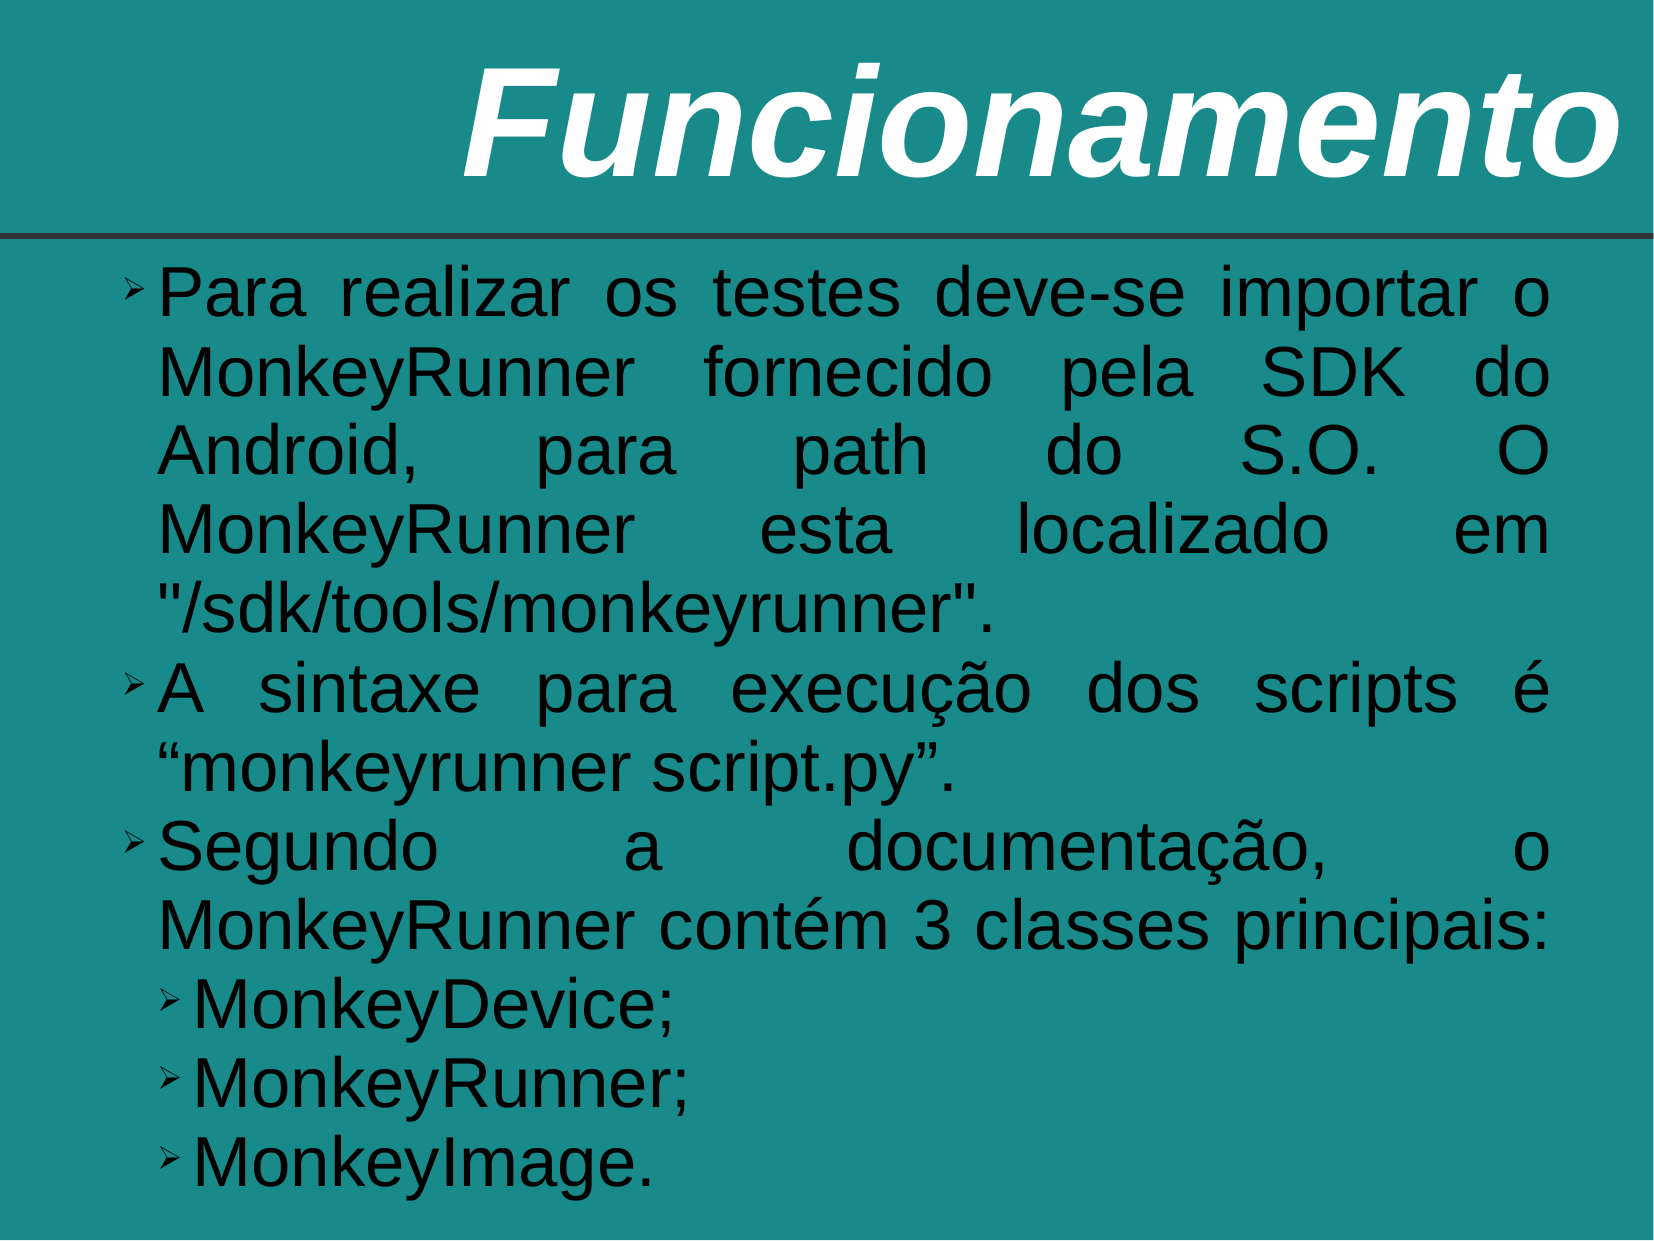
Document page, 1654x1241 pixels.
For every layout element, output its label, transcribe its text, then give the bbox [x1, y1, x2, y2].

text_box [0, 0, 1654, 233]
text_box [0, 239, 1654, 1241]
subtitle Para realizar os testes deve-se importar o MonkeyRunner fornecido pela SDK do Android, para path do S.O. O MonkeyRunner esta localizado em "/sdk/tools/monkeyrunner". A sintaxe para execução dos scripts é “monkeyrunner script.py”. Segundo a documentação, o MonkeyRunner contém 3 classes principais: MonkeyDevice; MonkeyRunner; MonkeyImage. [35, 251, 1553, 1203]
text_box Funcionamento [15, 27, 1640, 218]
